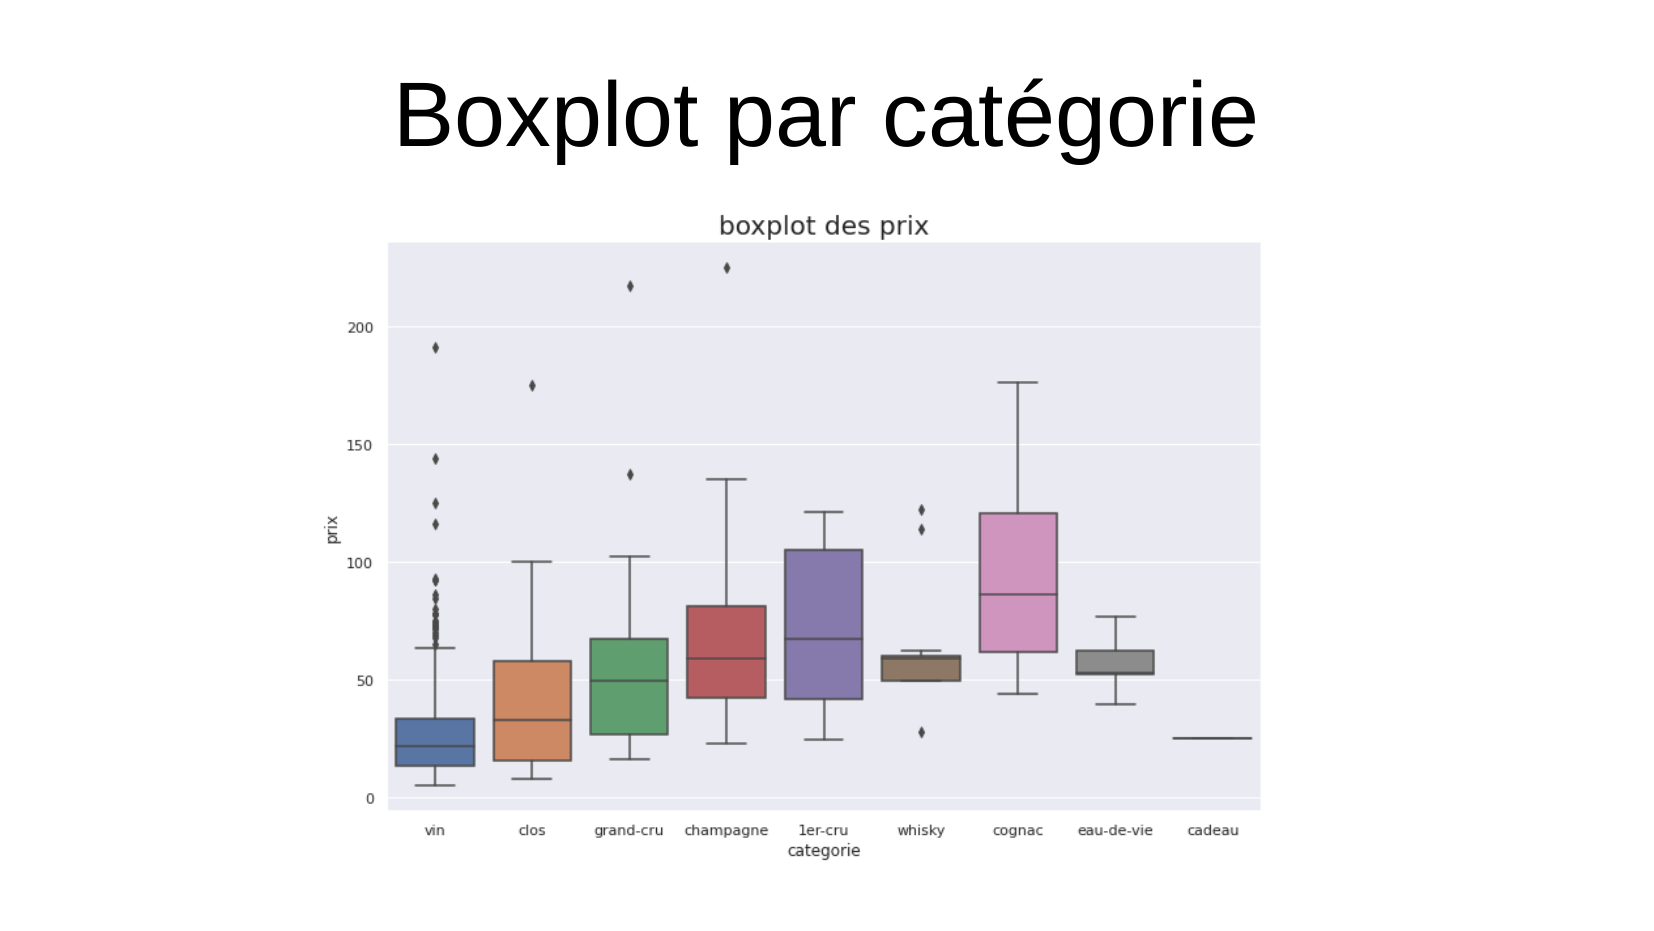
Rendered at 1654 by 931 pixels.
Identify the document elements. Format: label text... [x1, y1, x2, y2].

picture [315, 206, 1270, 868]
title Boxplot par catégorie [82, 37, 1571, 193]
